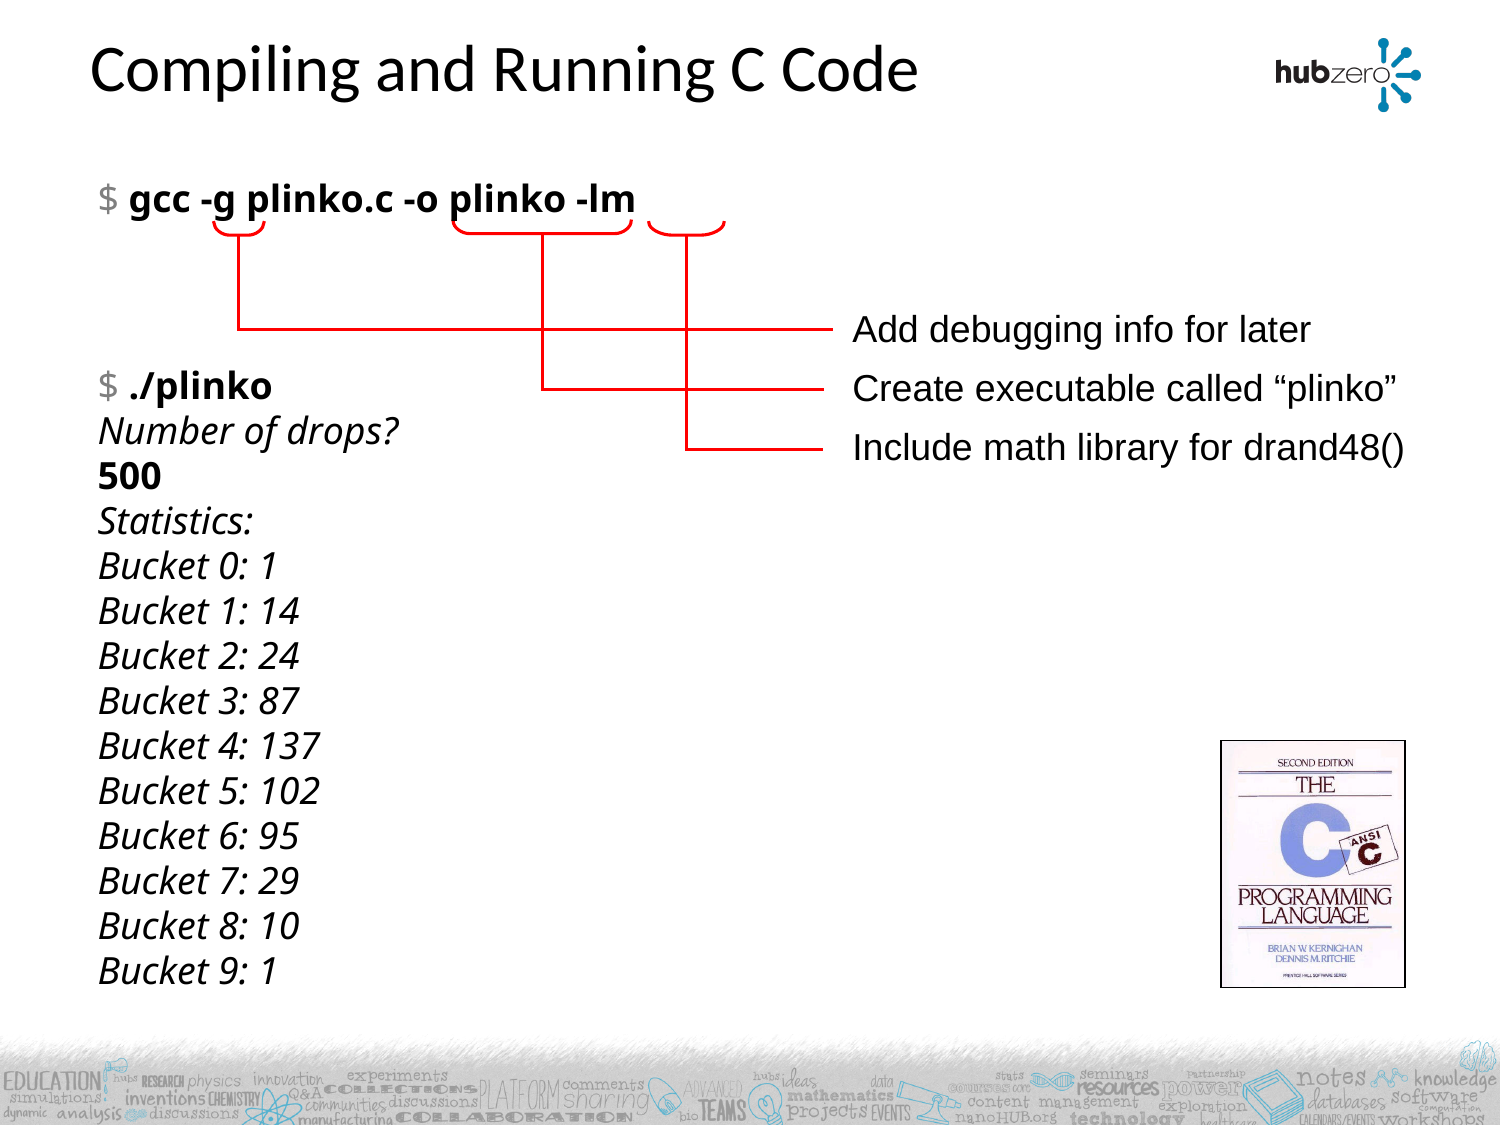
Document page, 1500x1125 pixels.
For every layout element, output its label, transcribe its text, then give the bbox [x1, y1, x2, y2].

picture [0, 1034, 1500, 1125]
picture [1221, 741, 1405, 987]
text_box Add debugging info for later Create executable called “plinko” Include math library for drand48() [837, 297, 1421, 477]
picture [1272, 35, 1424, 115]
text_box Compiling and Running C Code [75, 12, 1249, 118]
text_box $ ./plinko Number of drops? 500 Statistics: Bucket 0: 1 Bucket 1: 14 Bucket 2: 24 Bucket 3: 87 Bucket 4: 137 Bucket 5: 102 Bucket 6: 95 Bucket 7: 29 Bucket 8: 10 Bucket 9: 1 [82, 354, 414, 1000]
text_box $ gcc -g plinko.c -o plinko -lm [82, 166, 652, 228]
